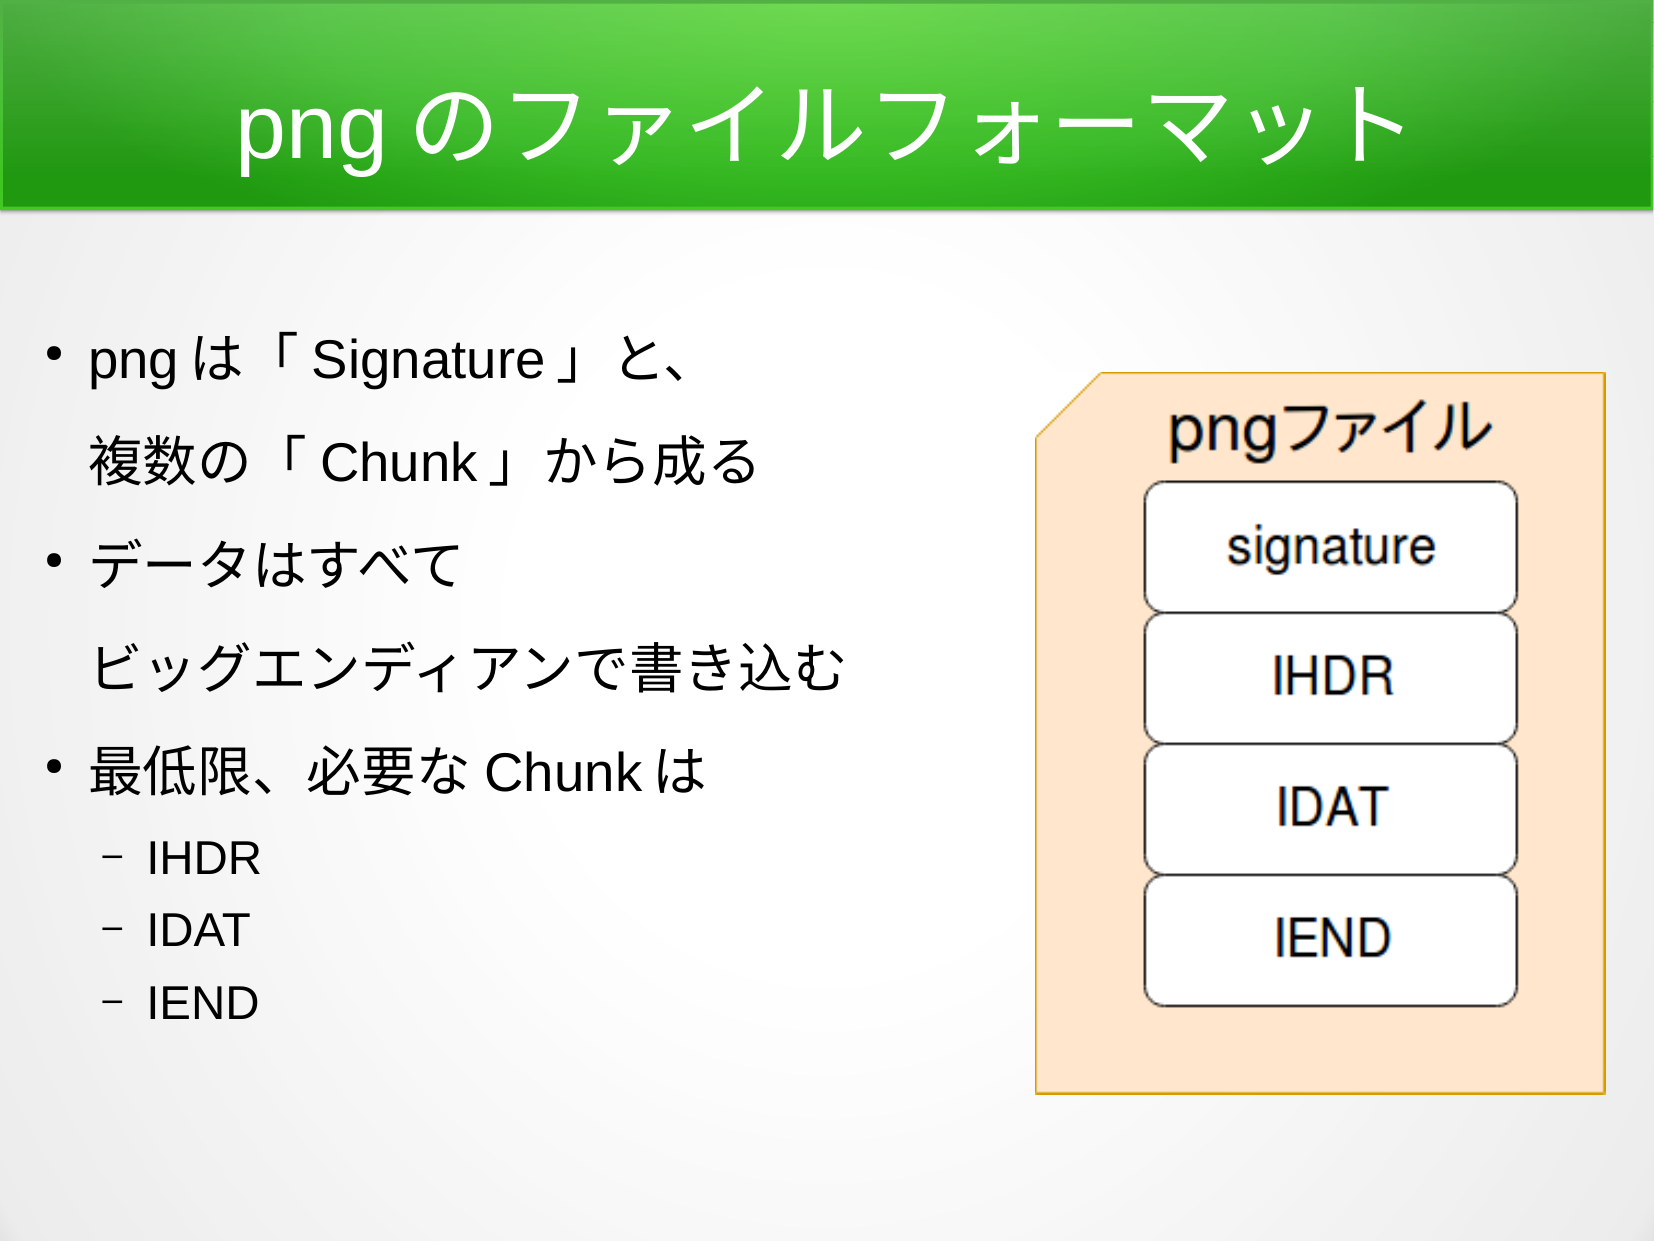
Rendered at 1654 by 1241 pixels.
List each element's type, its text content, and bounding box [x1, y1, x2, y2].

list pngは「Signature」と、 複数の「Chunk」から成る データはすべて ビッグエンディアンで書き込む 最低限、必要なChunkは IHDR IDAT IEND [30, 315, 1519, 1035]
title pngのファイルフォーマット [82, 47, 1571, 189]
picture [1035, 372, 1606, 1096]
